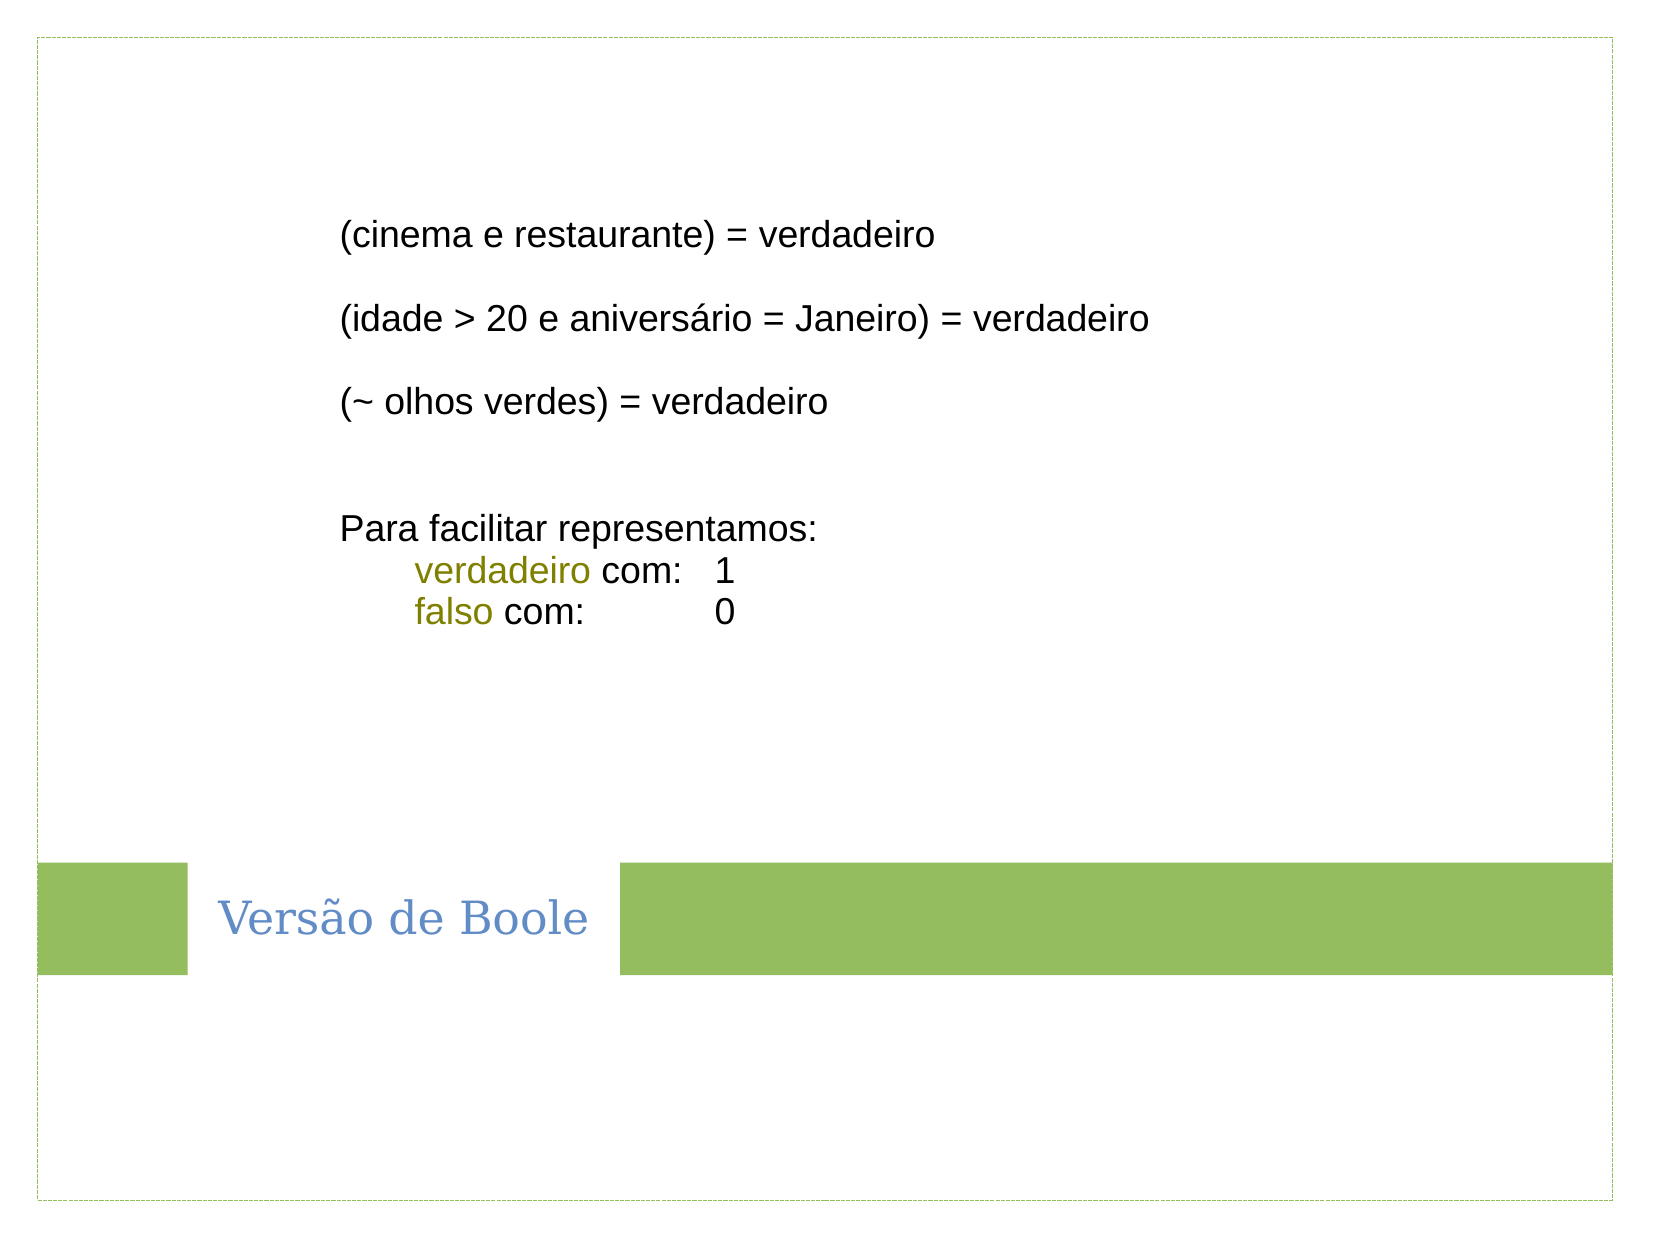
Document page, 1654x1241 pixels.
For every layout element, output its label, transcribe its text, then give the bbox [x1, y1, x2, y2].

text_box Versão de Boole [203, 884, 606, 953]
text_box [37, 862, 188, 976]
text_box [620, 862, 1613, 976]
text_box (cinema e restaurante) = verdadeiro (idade > 20 e aniversário = Janeiro) = verdadeiro (~ olhos verdes) = verdadeiro Para facilitar representamos: verdadeiro com: 1 falso com: 0 [324, 205, 1167, 683]
